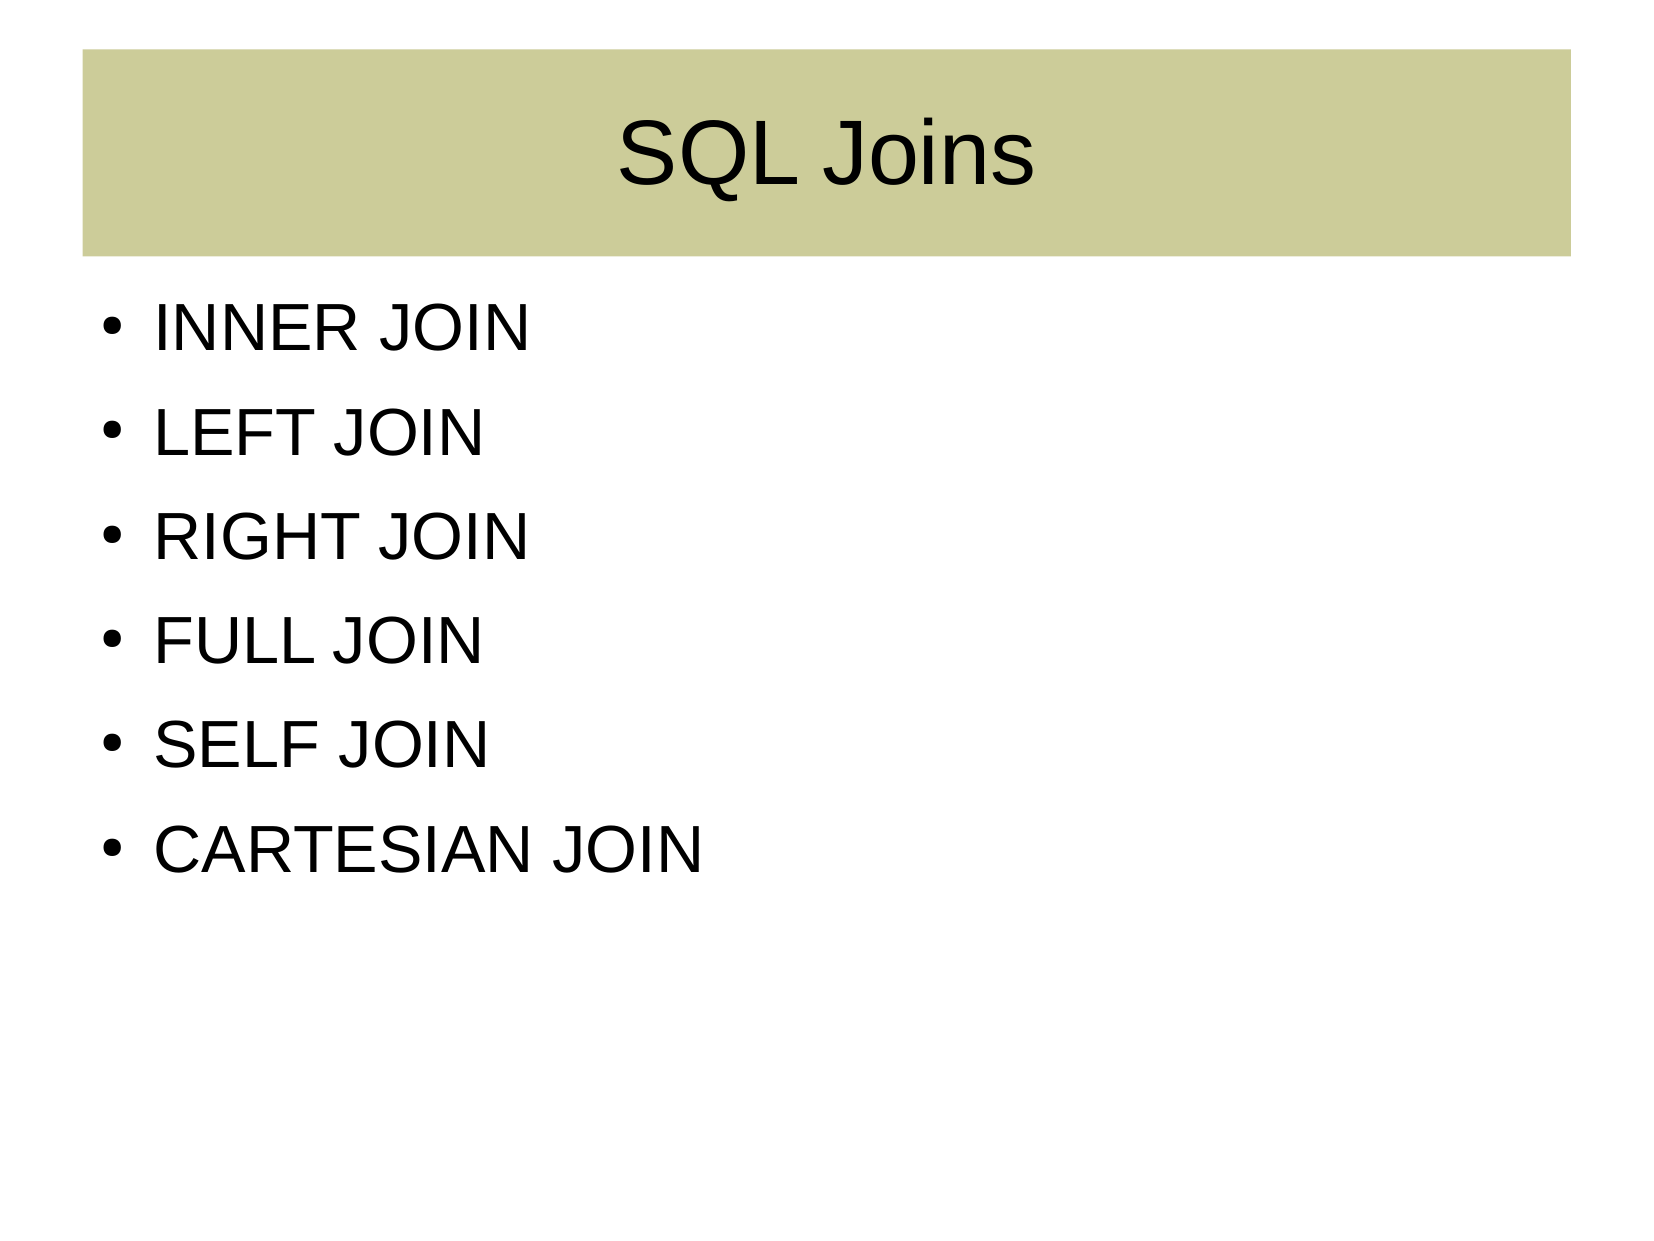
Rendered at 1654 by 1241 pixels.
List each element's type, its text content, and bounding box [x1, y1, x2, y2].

list INNER JOIN LEFT JOIN RIGHT JOIN FULL JOIN SELF JOIN CARTESIAN JOIN [82, 290, 1571, 1010]
title SQL Joins [82, 49, 1571, 257]
